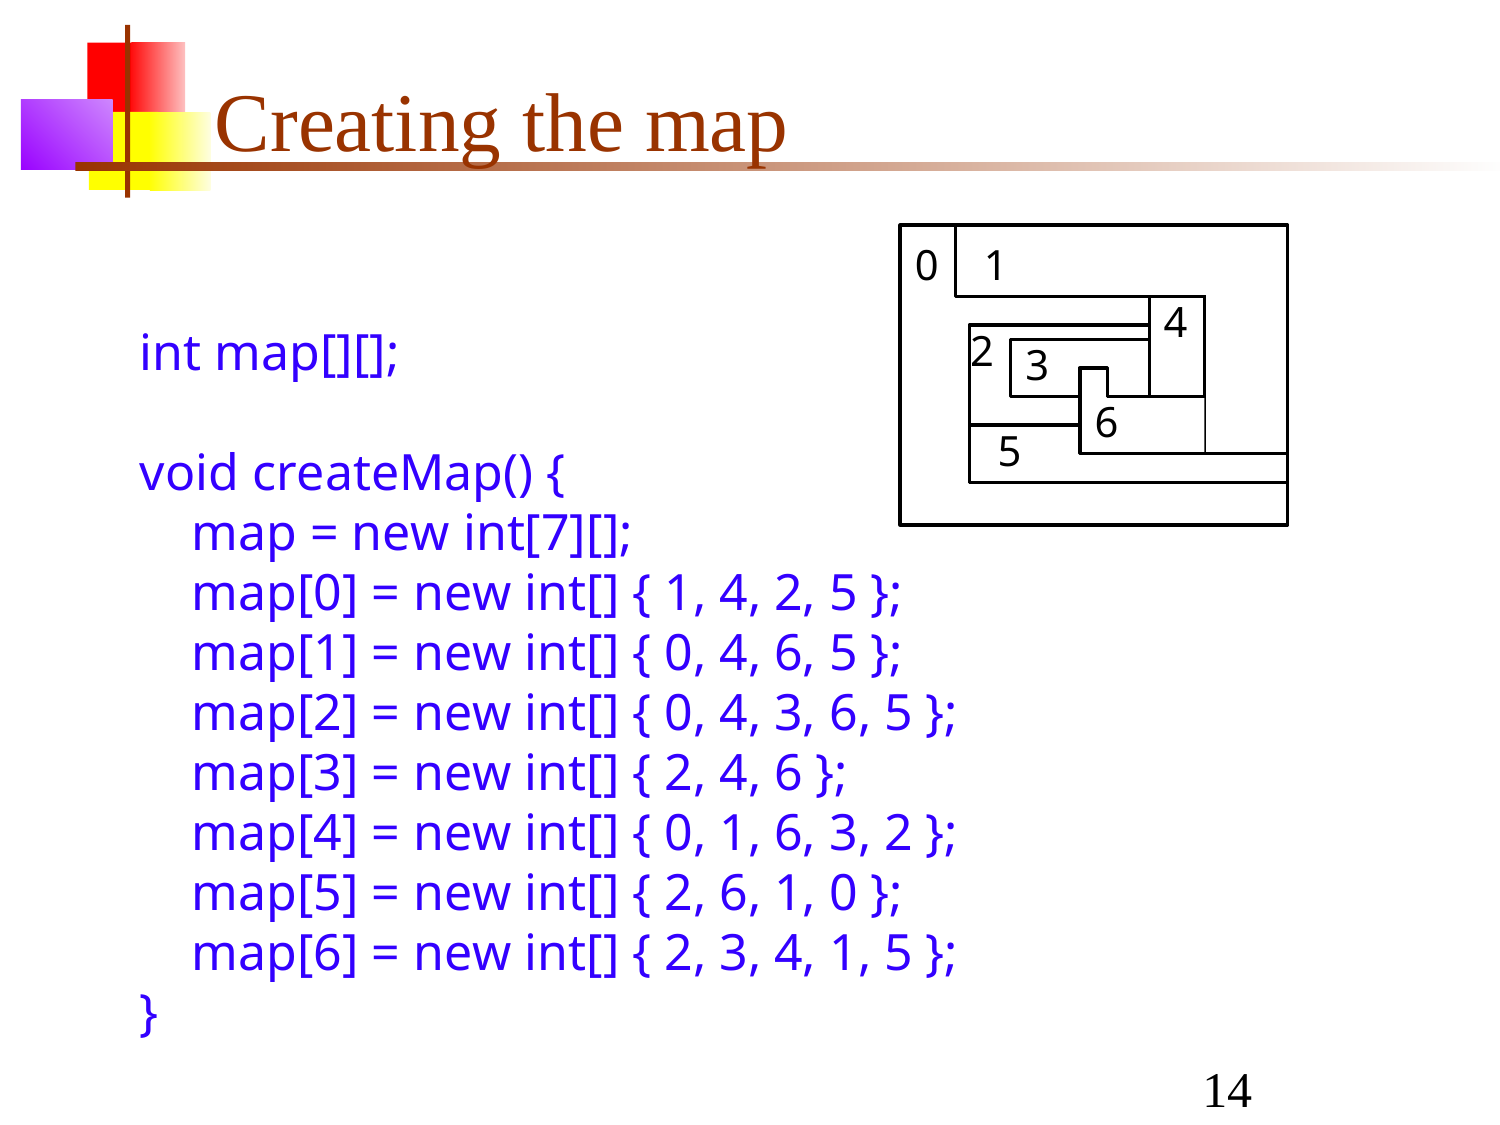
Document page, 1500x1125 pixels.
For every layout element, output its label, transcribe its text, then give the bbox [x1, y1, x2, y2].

text_box 0 [899, 231, 956, 297]
text_box 4 [1148, 288, 1205, 312]
text_box int map[][]; void createMap() { map = new int[7][]; map[0] = new int[] { 1, 4, 2, 5 }; map[1] = new int[] { 0, 4, 6, 5 }; map[2] = new int[] { 0, 4, 3, 6, 5 }; map[3] = new int[] { 2, 4, 6 }; map[4] = new int[] { 0, 1, 6, 3, 2 }; map[5] = new int[] { 2, 6, 1, 0 }; map[6] = new int[] { 2, 3, 4, 1, 5 }; } [125, 312, 1301, 1048]
title Creating the map [199, 56, 1479, 176]
text_box 1 [969, 231, 1025, 297]
text_box [900, 224, 1288, 312]
